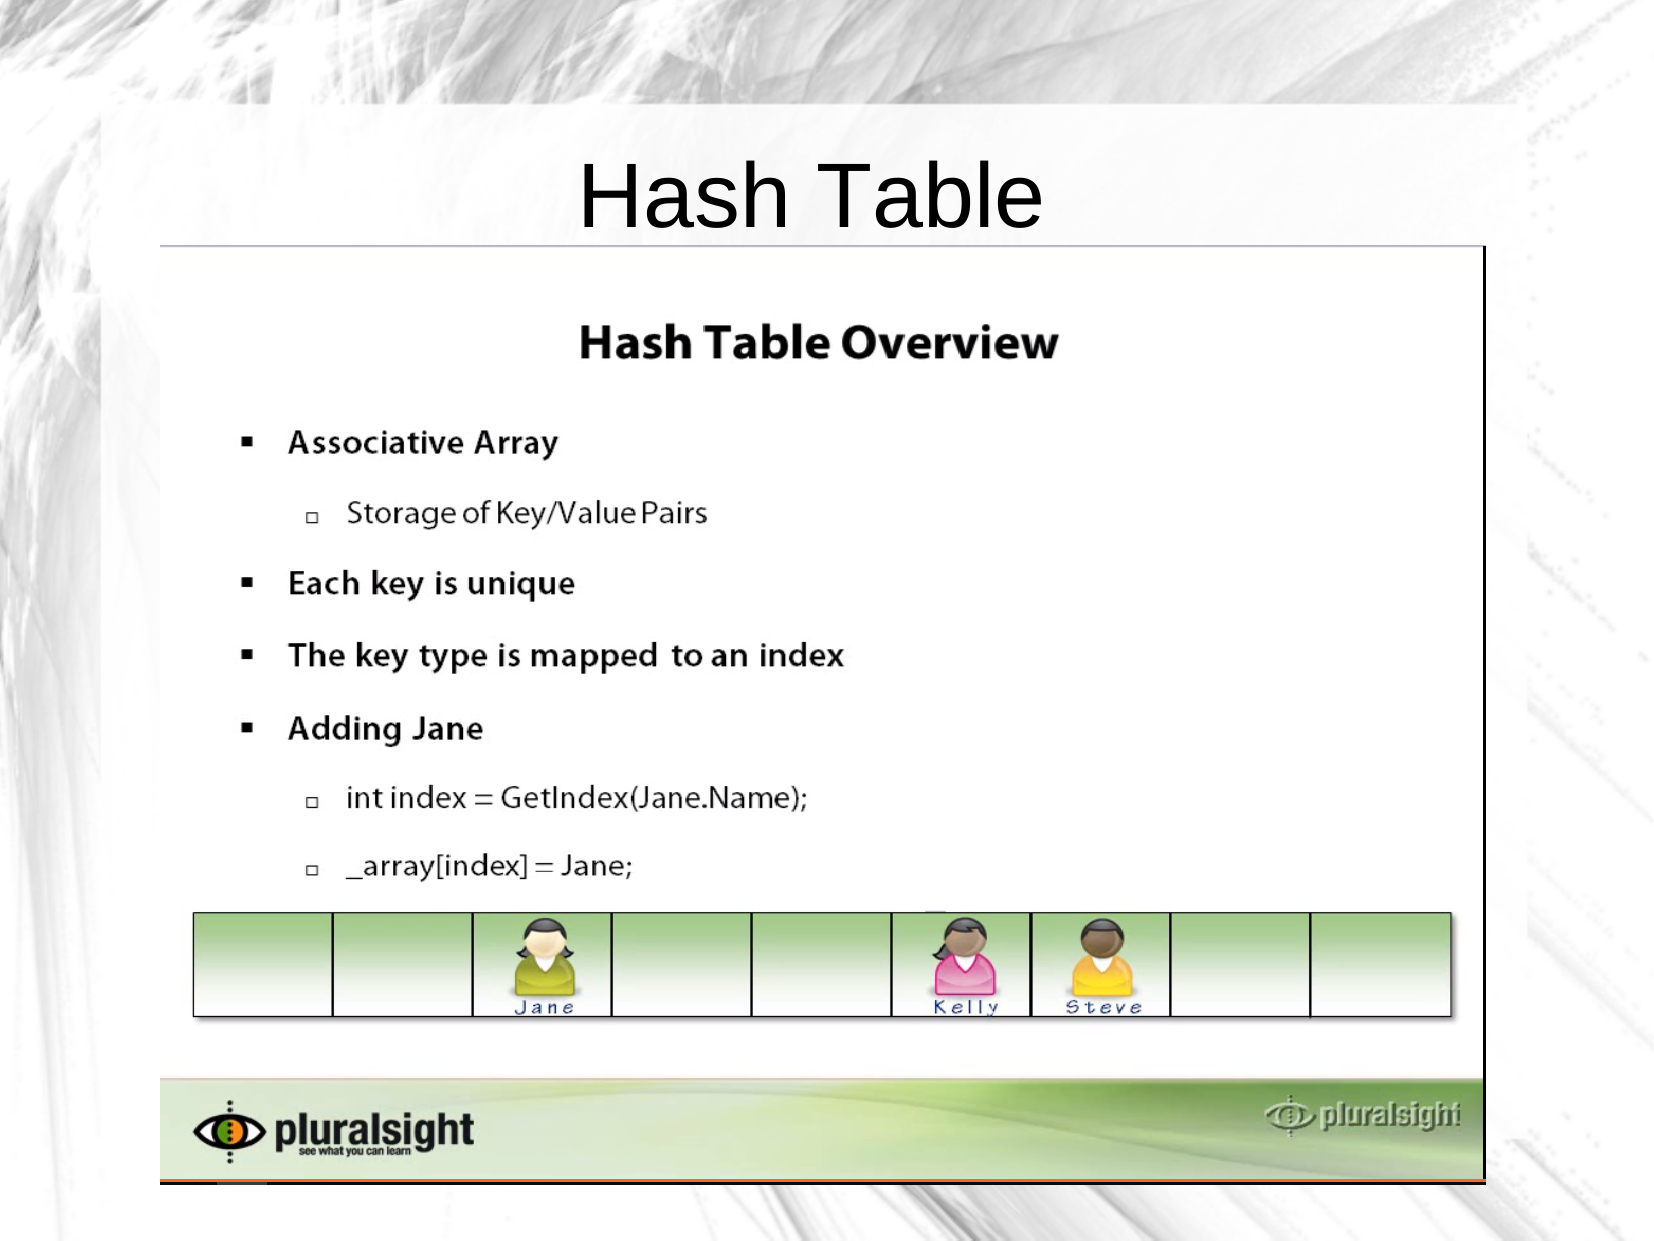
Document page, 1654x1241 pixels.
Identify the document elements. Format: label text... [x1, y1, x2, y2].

title Hash Table [118, 112, 1506, 281]
picture [0, 0, 1654, 1241]
